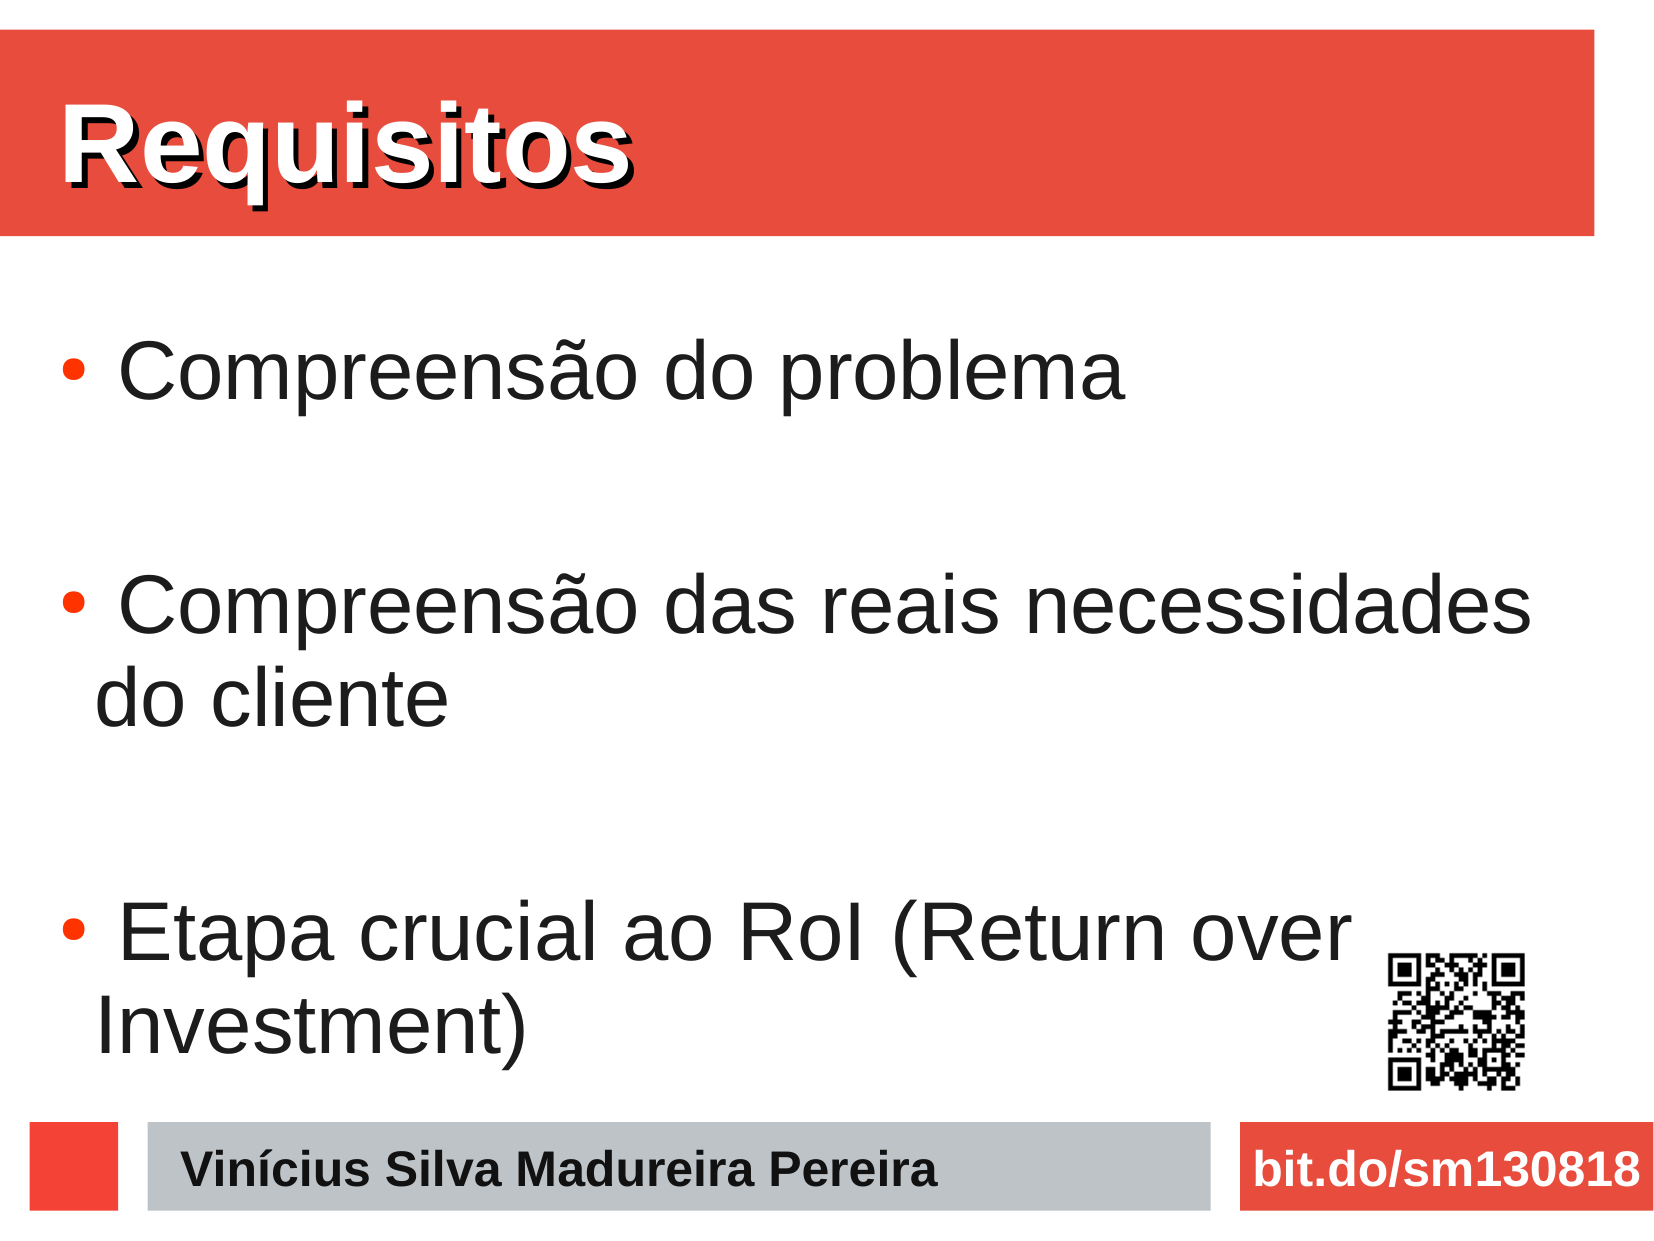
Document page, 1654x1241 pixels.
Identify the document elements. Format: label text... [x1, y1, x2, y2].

text_box bit.do/sm130818 [1228, 1133, 1654, 1205]
text_box Vinícius Silva Madureira Pereira [165, 1133, 1170, 1205]
list Compreensão do problema Compreensão das reais necessidades do cliente Etapa crucial ao RoI (Return over Investment) [59, 324, 1565, 1093]
title Requisitos [59, 59, 1595, 207]
picture [1379, 944, 1536, 1102]
